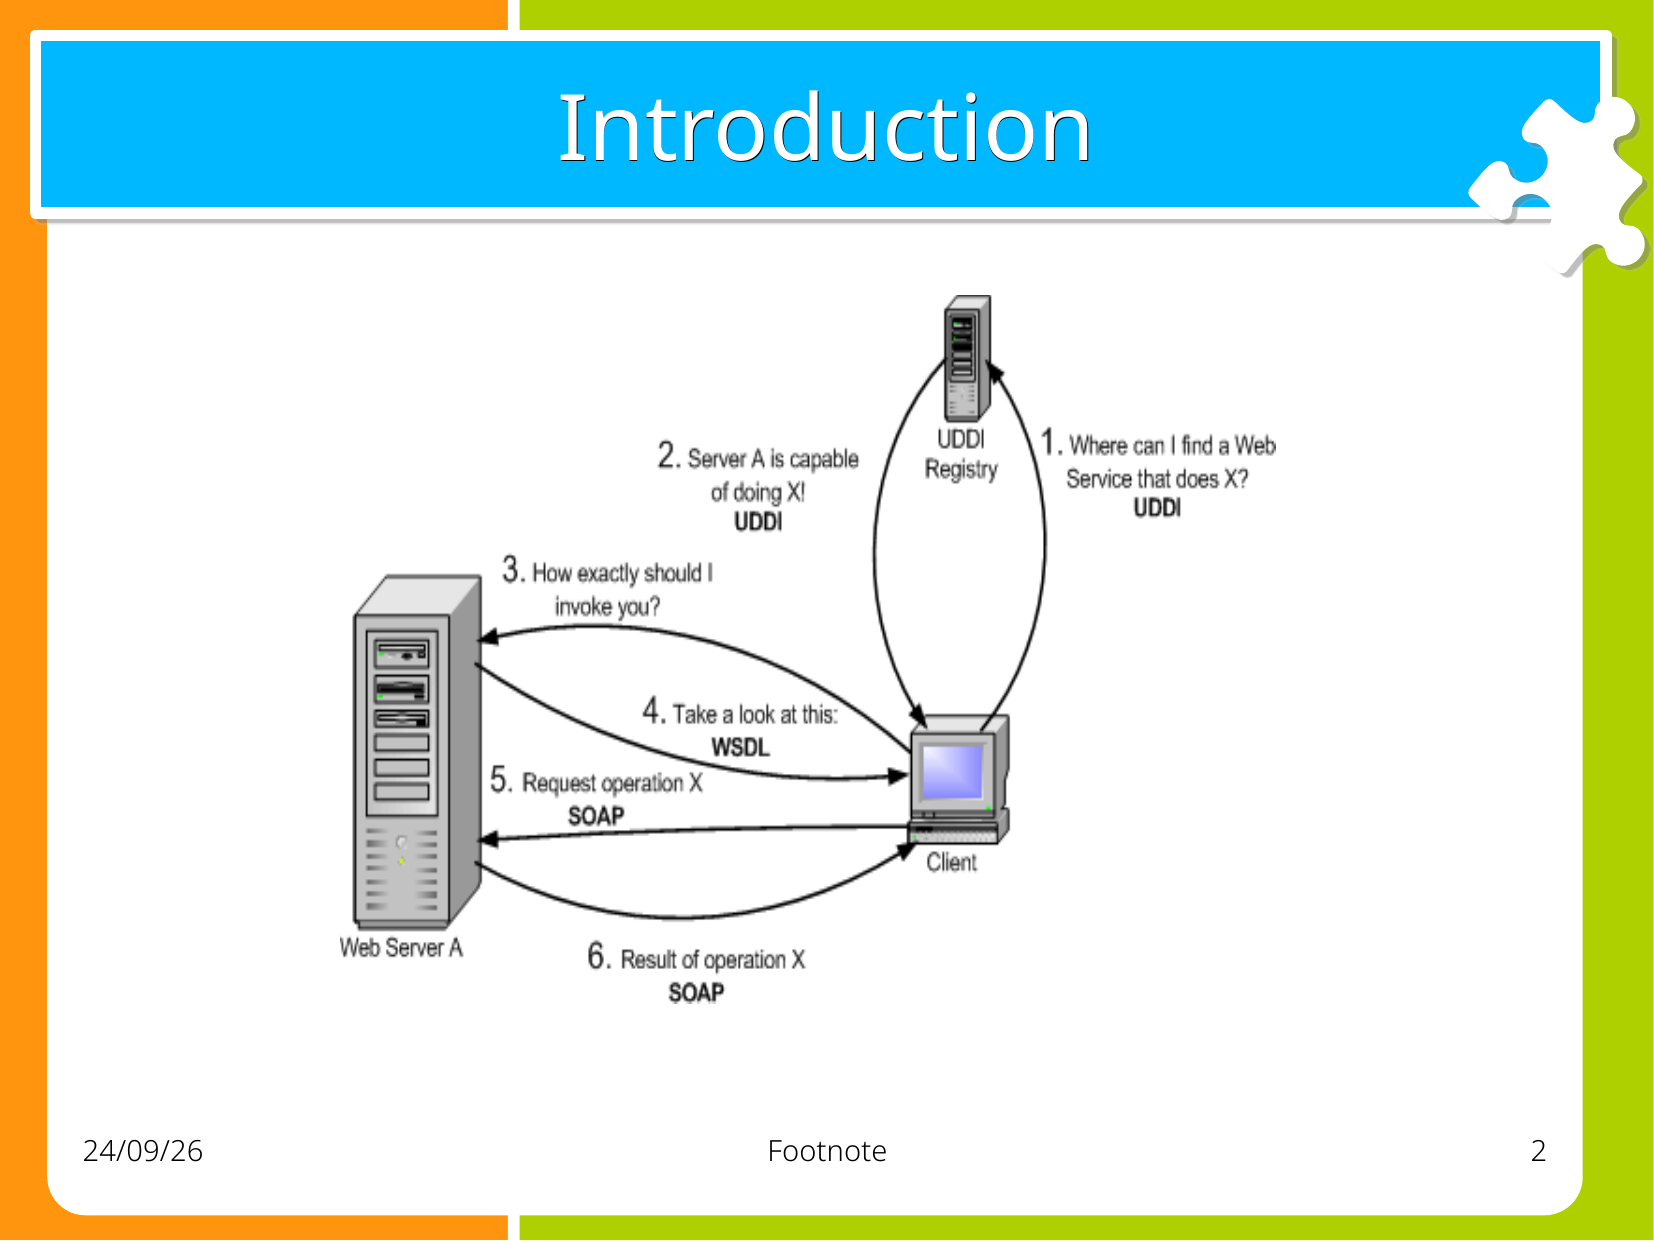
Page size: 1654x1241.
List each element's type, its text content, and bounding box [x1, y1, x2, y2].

picture [340, 295, 1276, 1004]
title Introduction [82, 49, 1571, 201]
